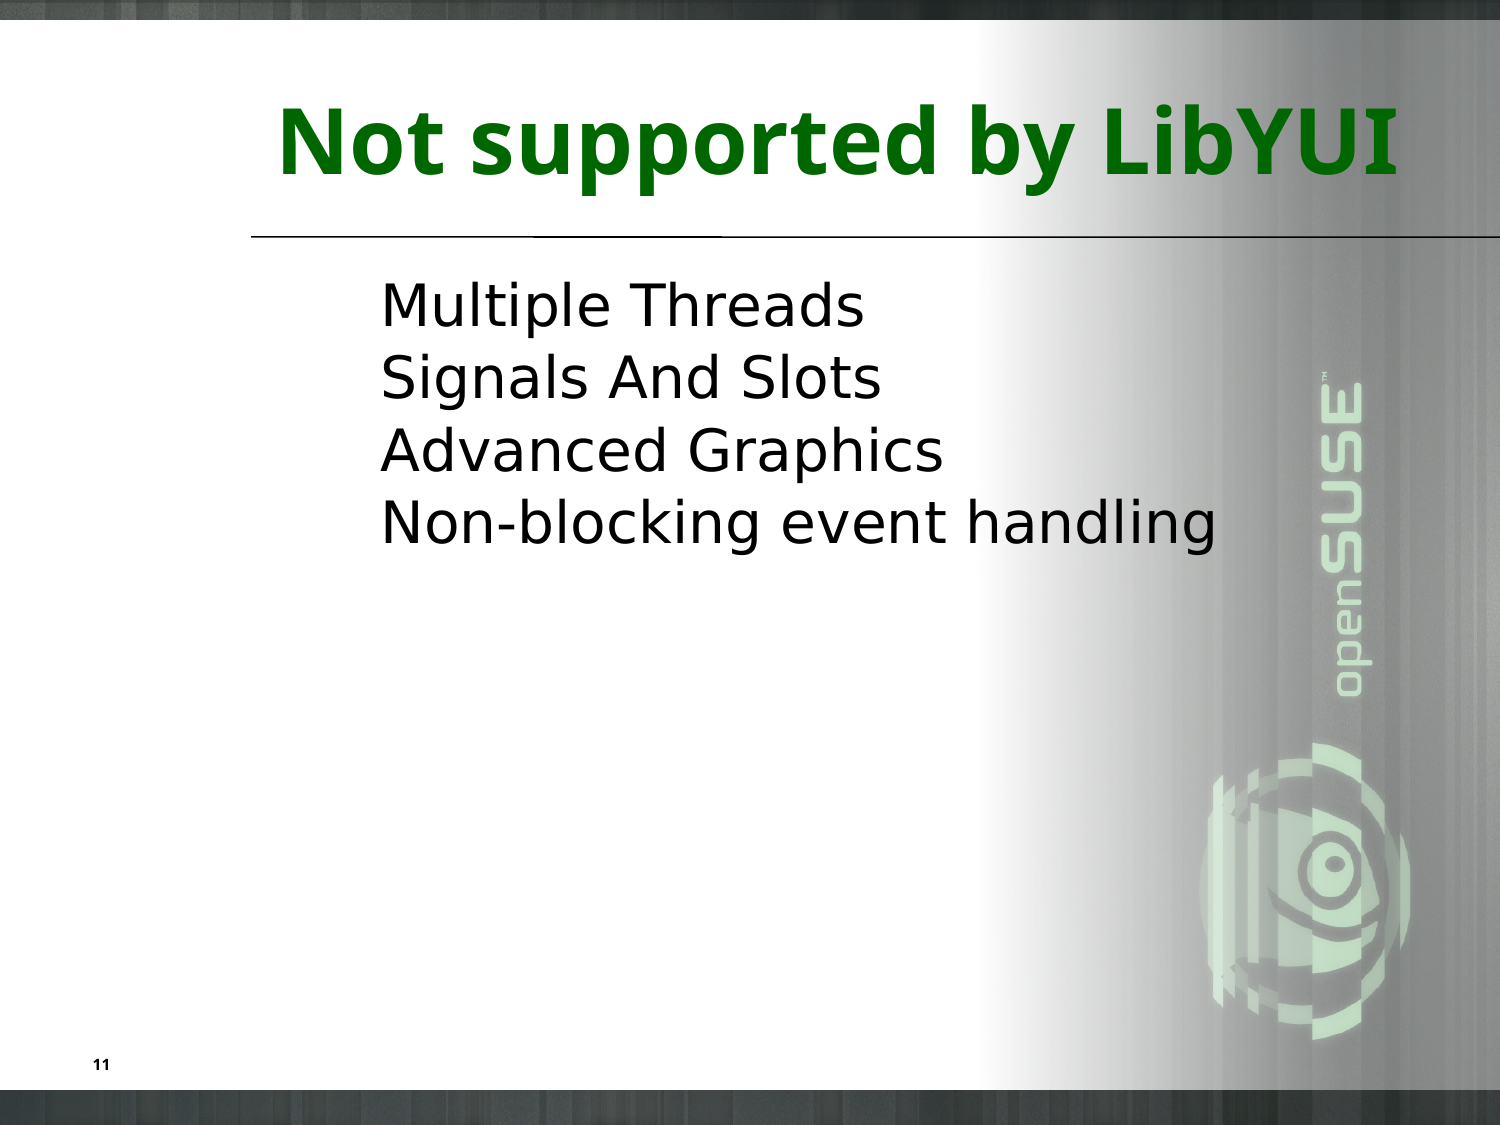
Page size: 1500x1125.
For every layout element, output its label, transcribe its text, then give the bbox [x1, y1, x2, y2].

list Multiple Threads Signals And Slots Advanced Graphics Non-blocking event handling [245, 267, 1425, 995]
picture [0, 0, 1500, 1125]
title Not supported by LibYUI [274, 60, 1497, 224]
